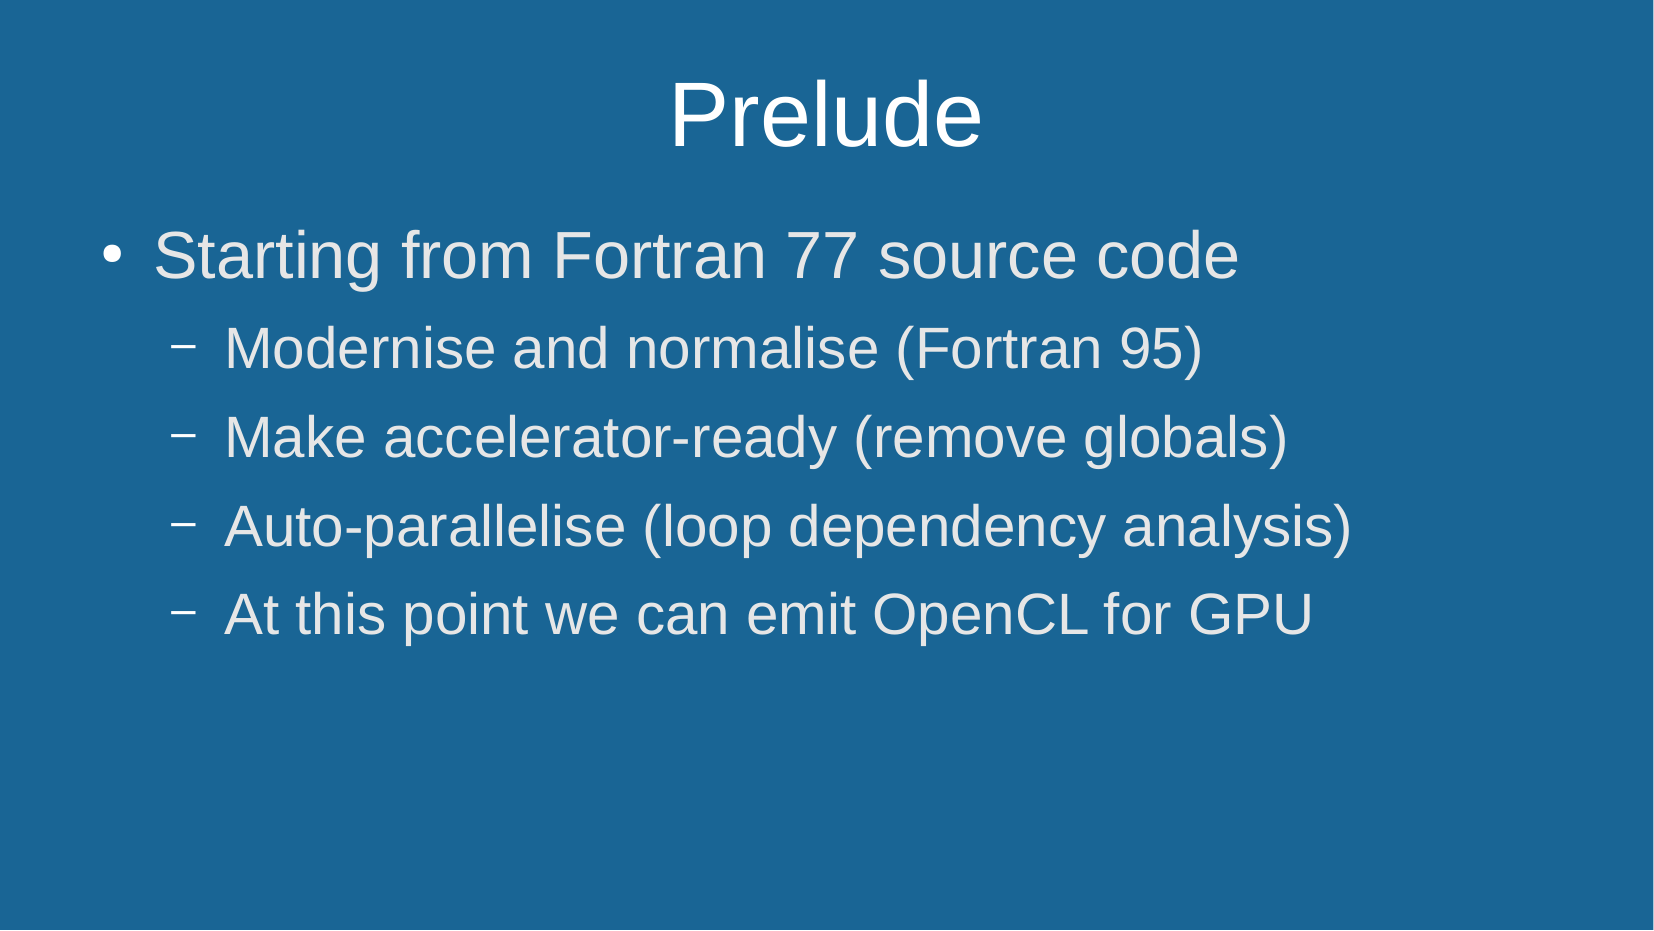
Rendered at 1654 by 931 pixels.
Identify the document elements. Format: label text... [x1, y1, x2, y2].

list Starting from Fortran 77 source code Modernise and normalise (Fortran 95) Make accelerator-ready (remove globals) Auto-parallelise (loop dependency analysis) At this point we can emit OpenCL for GPU [82, 217, 1571, 758]
title Prelude [82, 37, 1571, 193]
